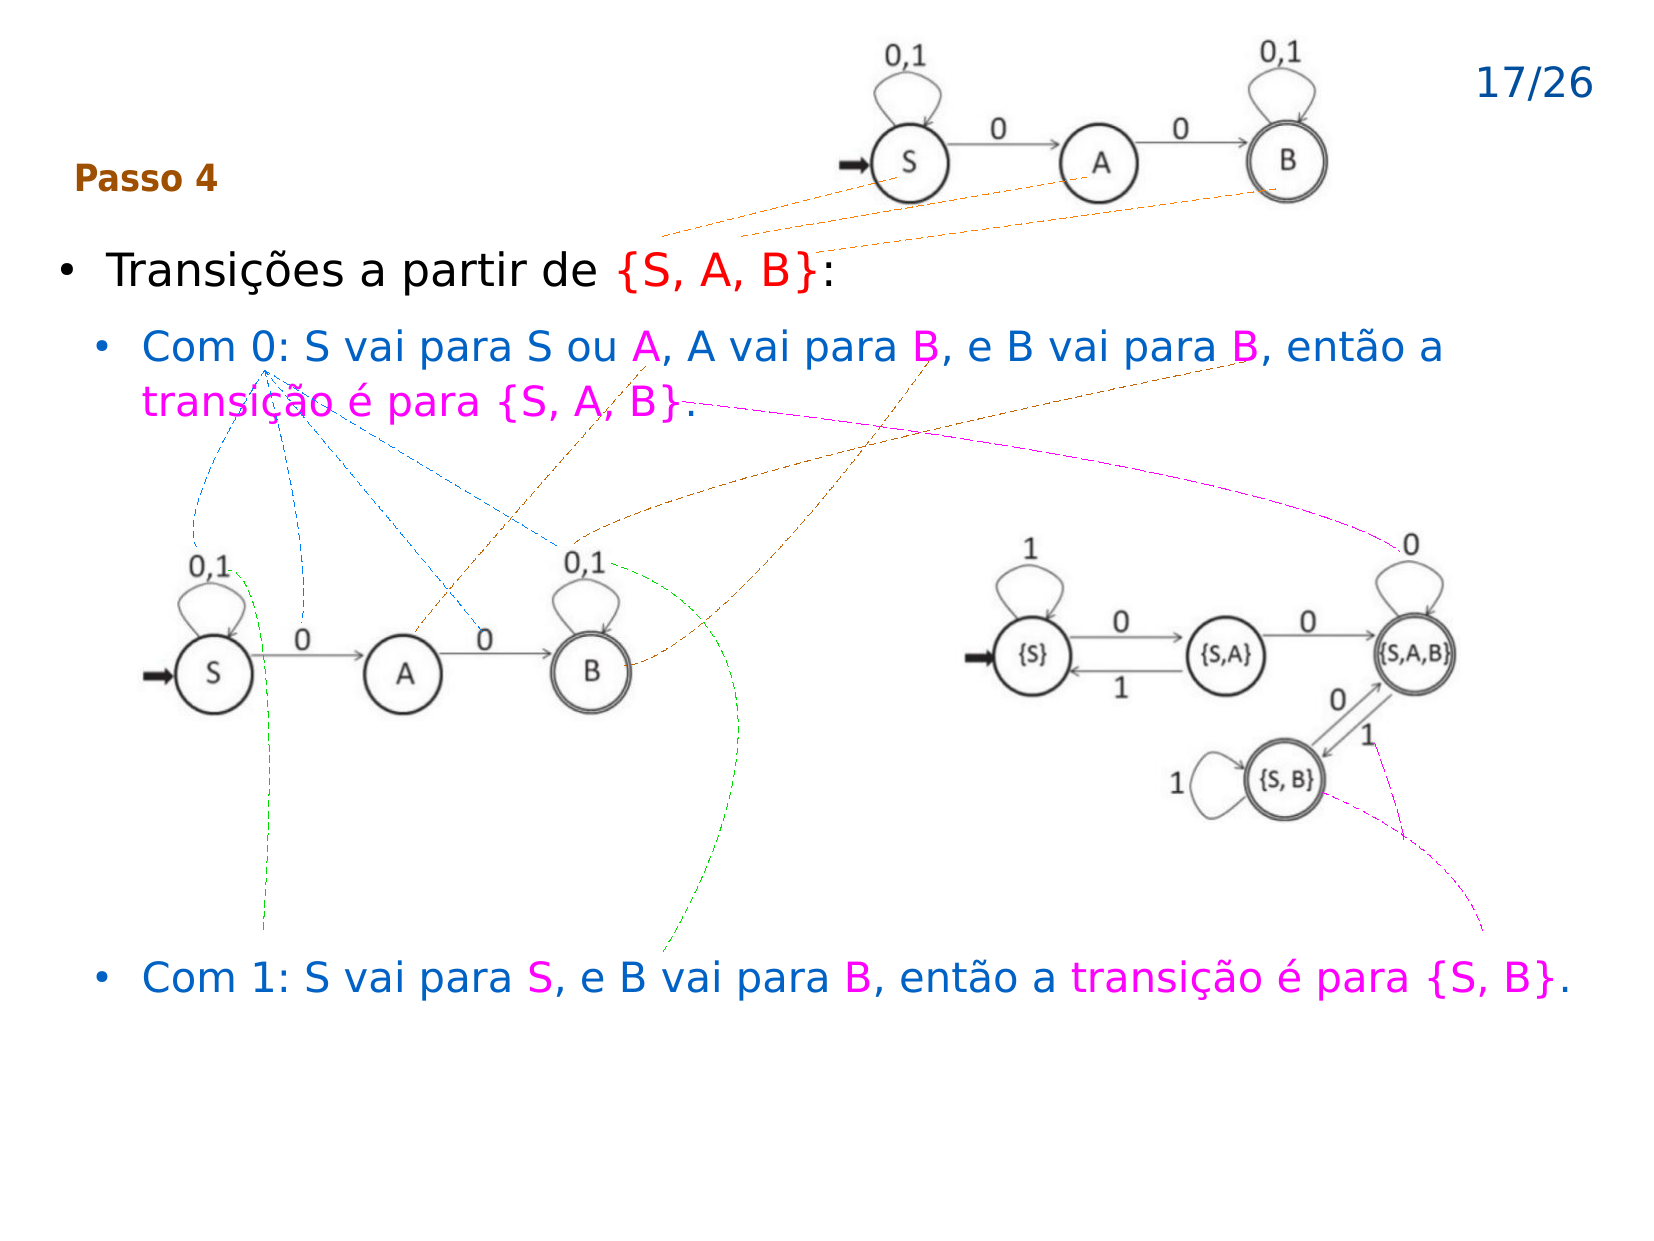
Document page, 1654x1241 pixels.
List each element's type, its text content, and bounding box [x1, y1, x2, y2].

picture [137, 546, 639, 722]
picture [833, 35, 1335, 211]
text_box Passo 4 [59, 149, 336, 213]
picture [955, 530, 1461, 824]
list Transições a partir de {S, A, B}: Com 0: S vai para S ou A, A vai para B, e B vai para B, então a transição é para {S, A, B}. Com 1: S vai para S, e B vai para B, então a transição é para {S, B}. [59, 236, 1595, 1211]
